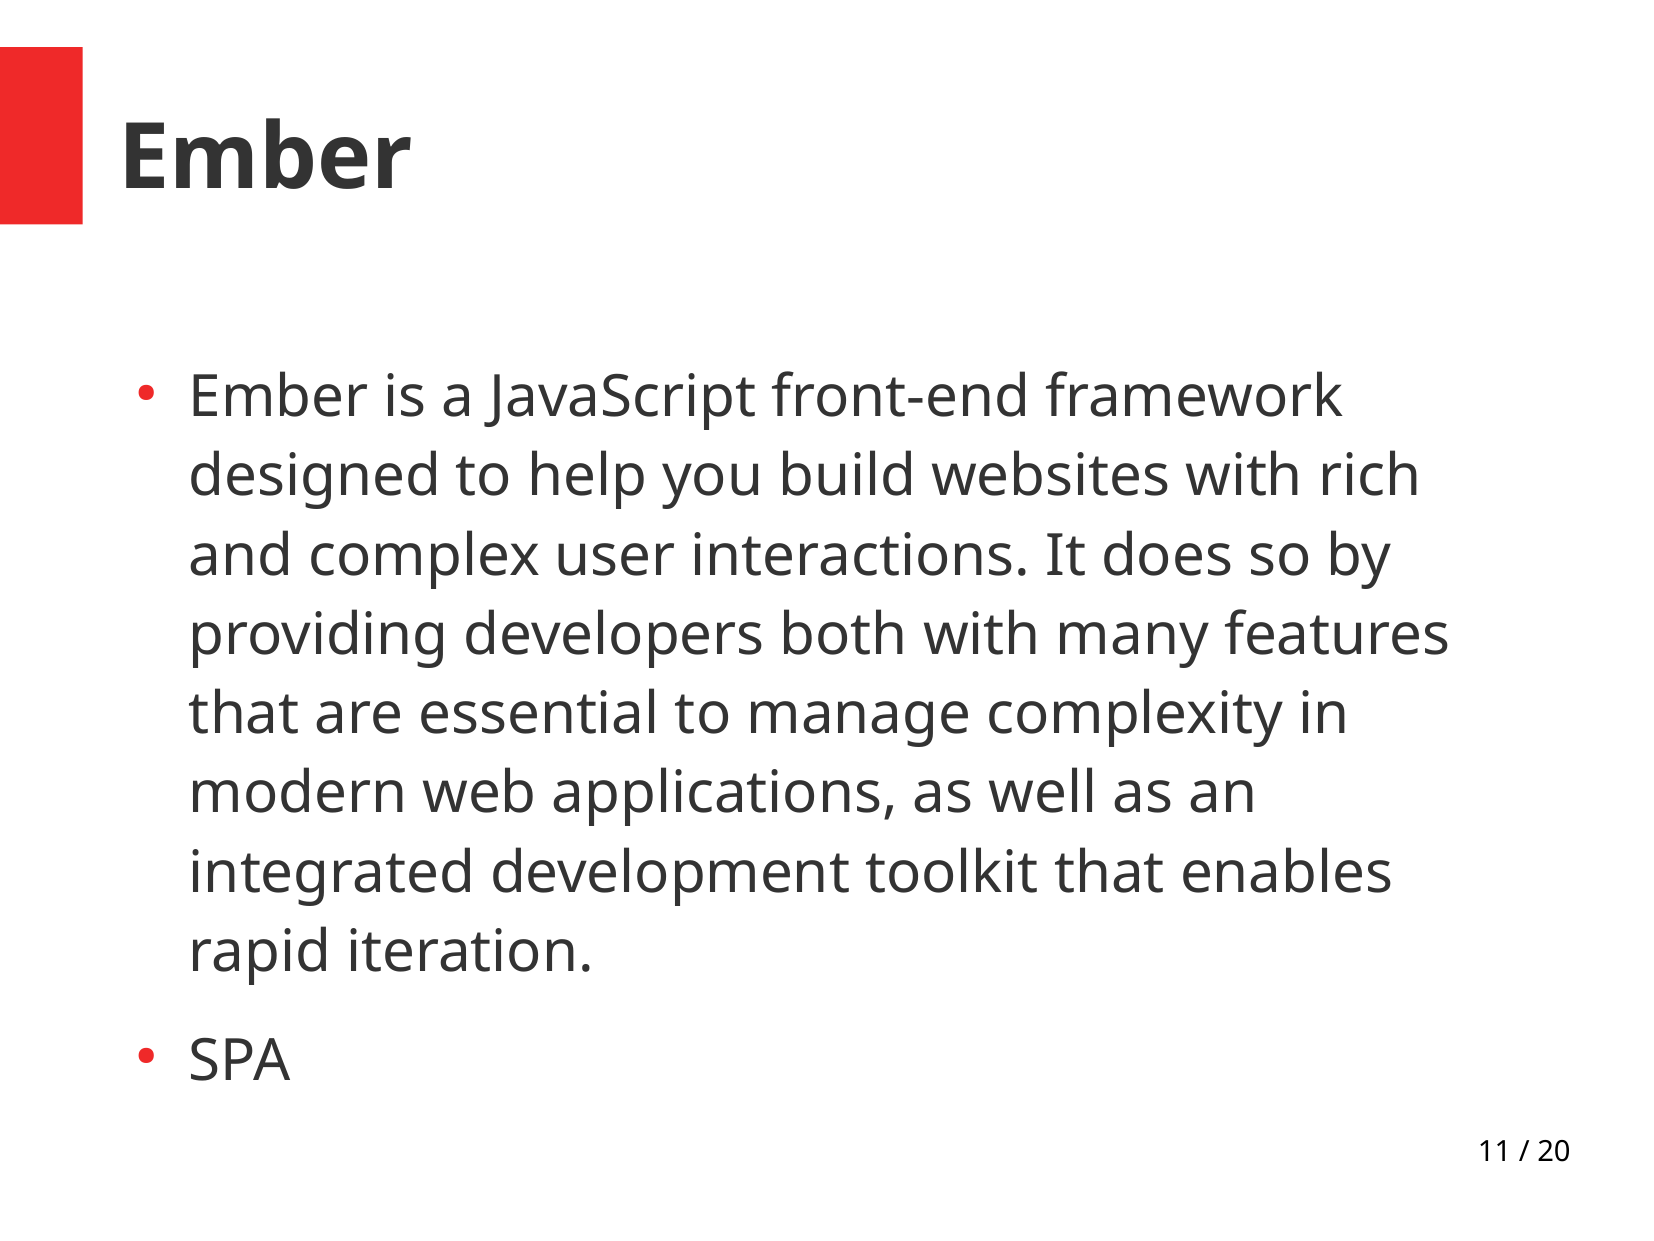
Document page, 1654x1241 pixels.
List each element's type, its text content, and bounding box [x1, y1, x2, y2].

list Ember is a JavaScript front-end framework designed to help you build websites with rich and complex user interactions. It does so by providing developers both with many features that are essential to manage complexity in modern web applications, as well as an integrated development toolkit that enables rapid iteration. SPA [118, 354, 1536, 1074]
title Ember [118, 49, 1571, 257]
